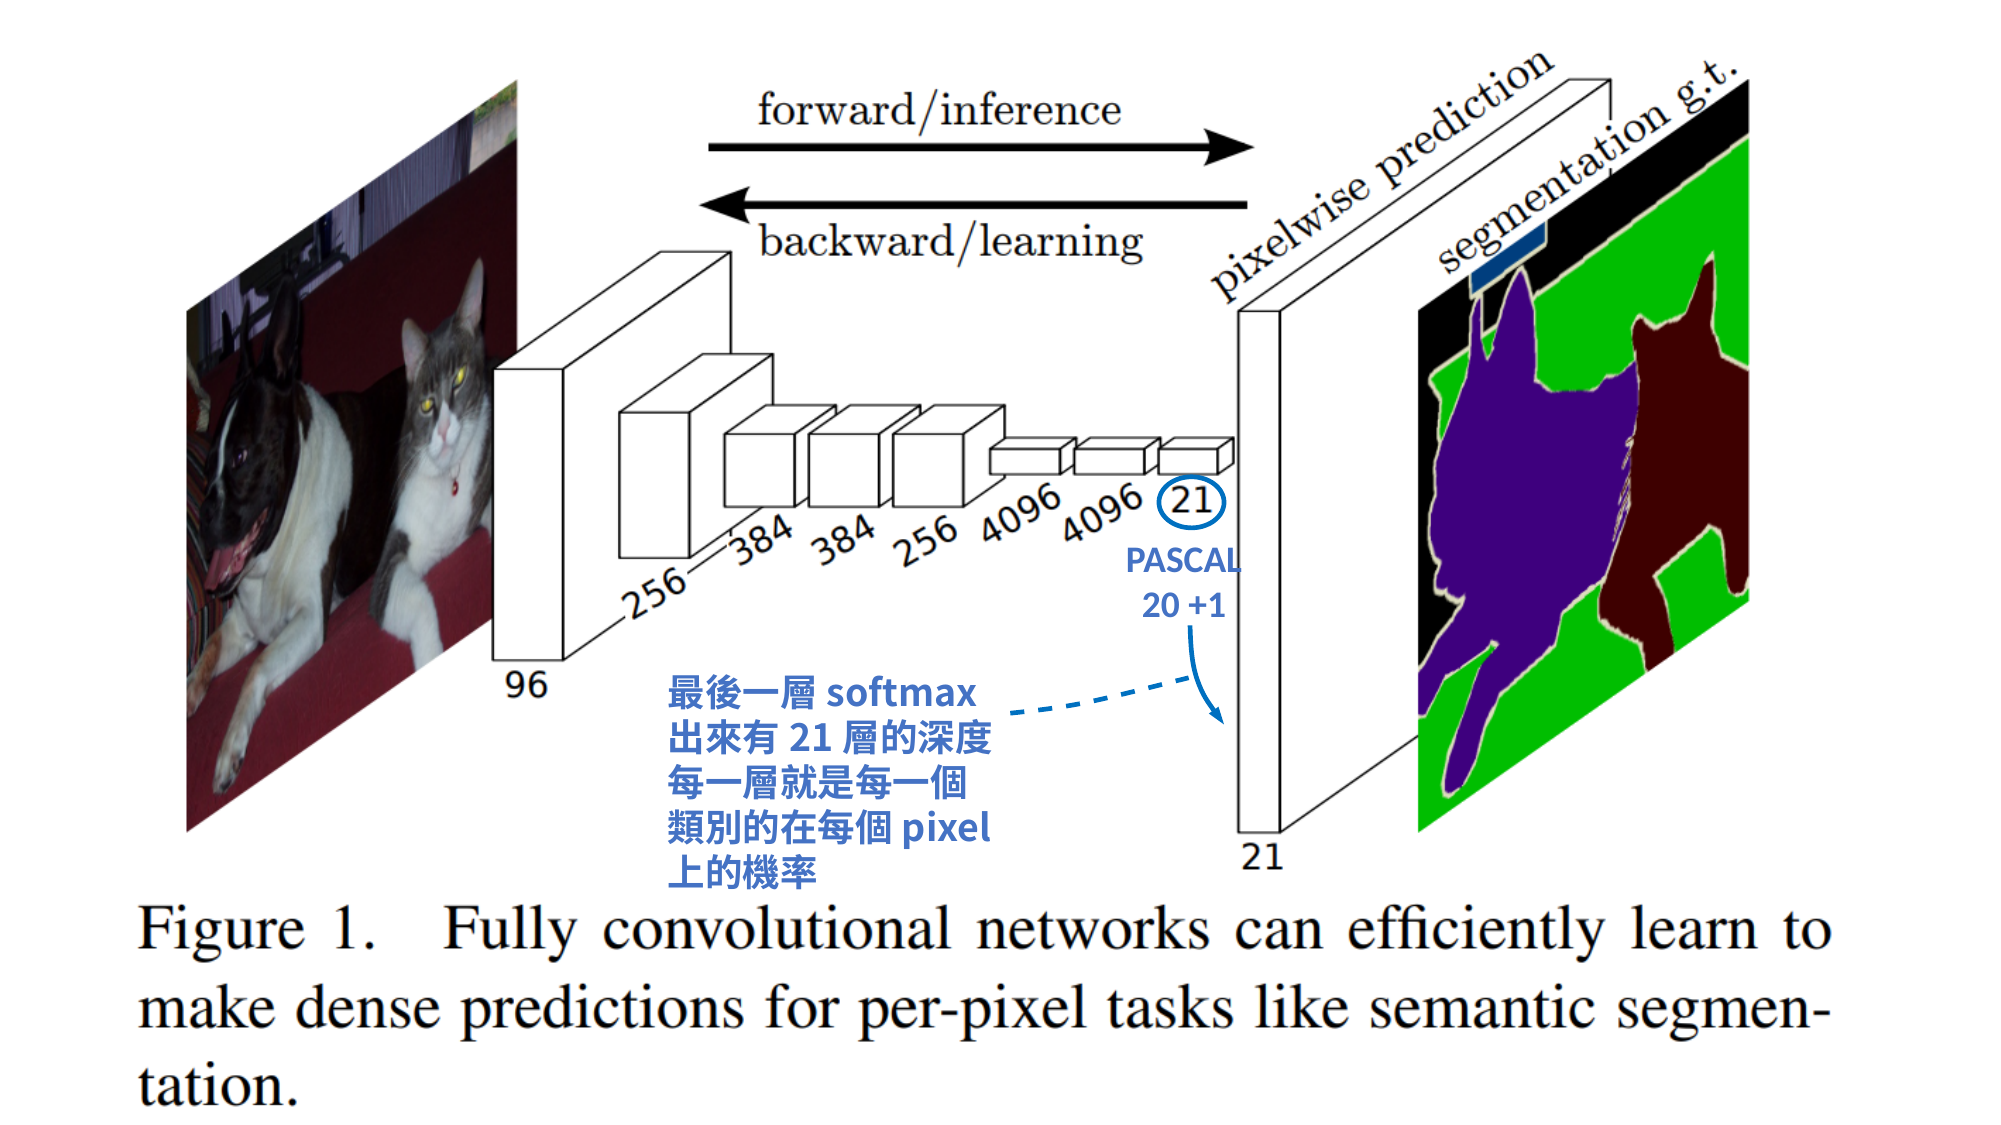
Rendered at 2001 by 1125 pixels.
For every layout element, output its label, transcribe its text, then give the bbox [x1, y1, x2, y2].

text_box 最後一層softmax出來有21層的深度 每一層就是每一個類別的在每個pixel上的機率 [652, 661, 1009, 950]
text_box PASCAL 20 +1 [1098, 527, 1270, 634]
picture [95, 0, 1905, 1125]
